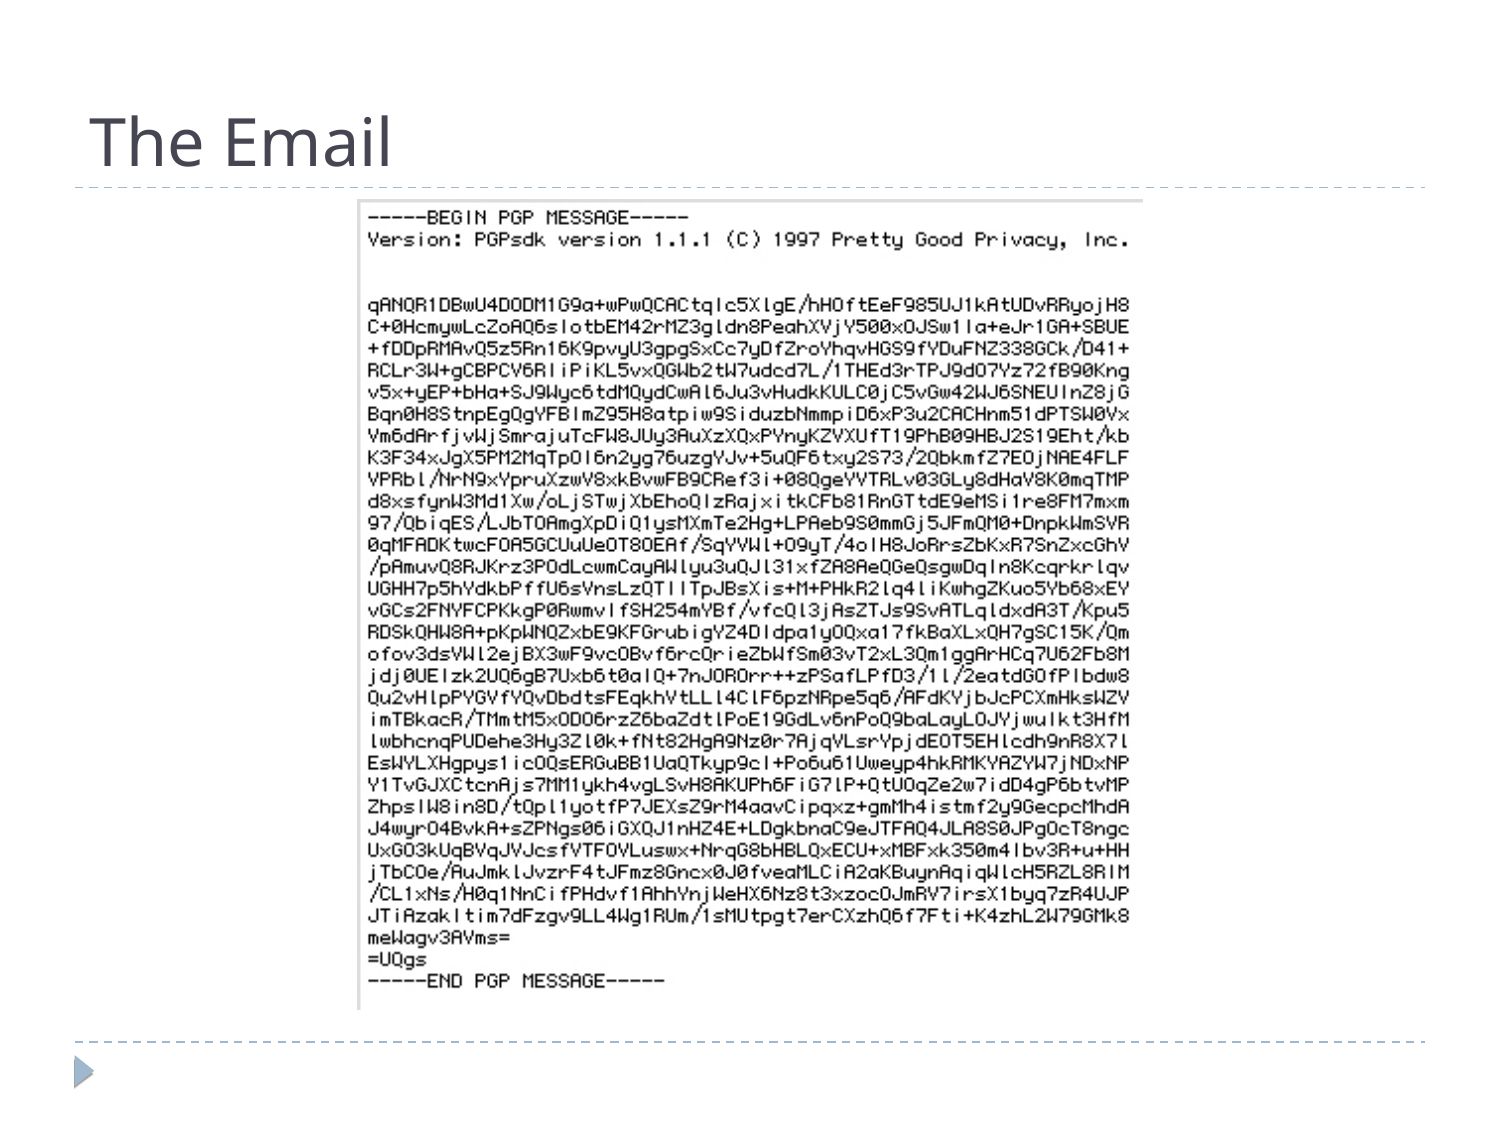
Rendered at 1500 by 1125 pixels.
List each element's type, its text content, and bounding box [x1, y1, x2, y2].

title The Email [75, 24, 1425, 188]
picture [357, 199, 1143, 1010]
